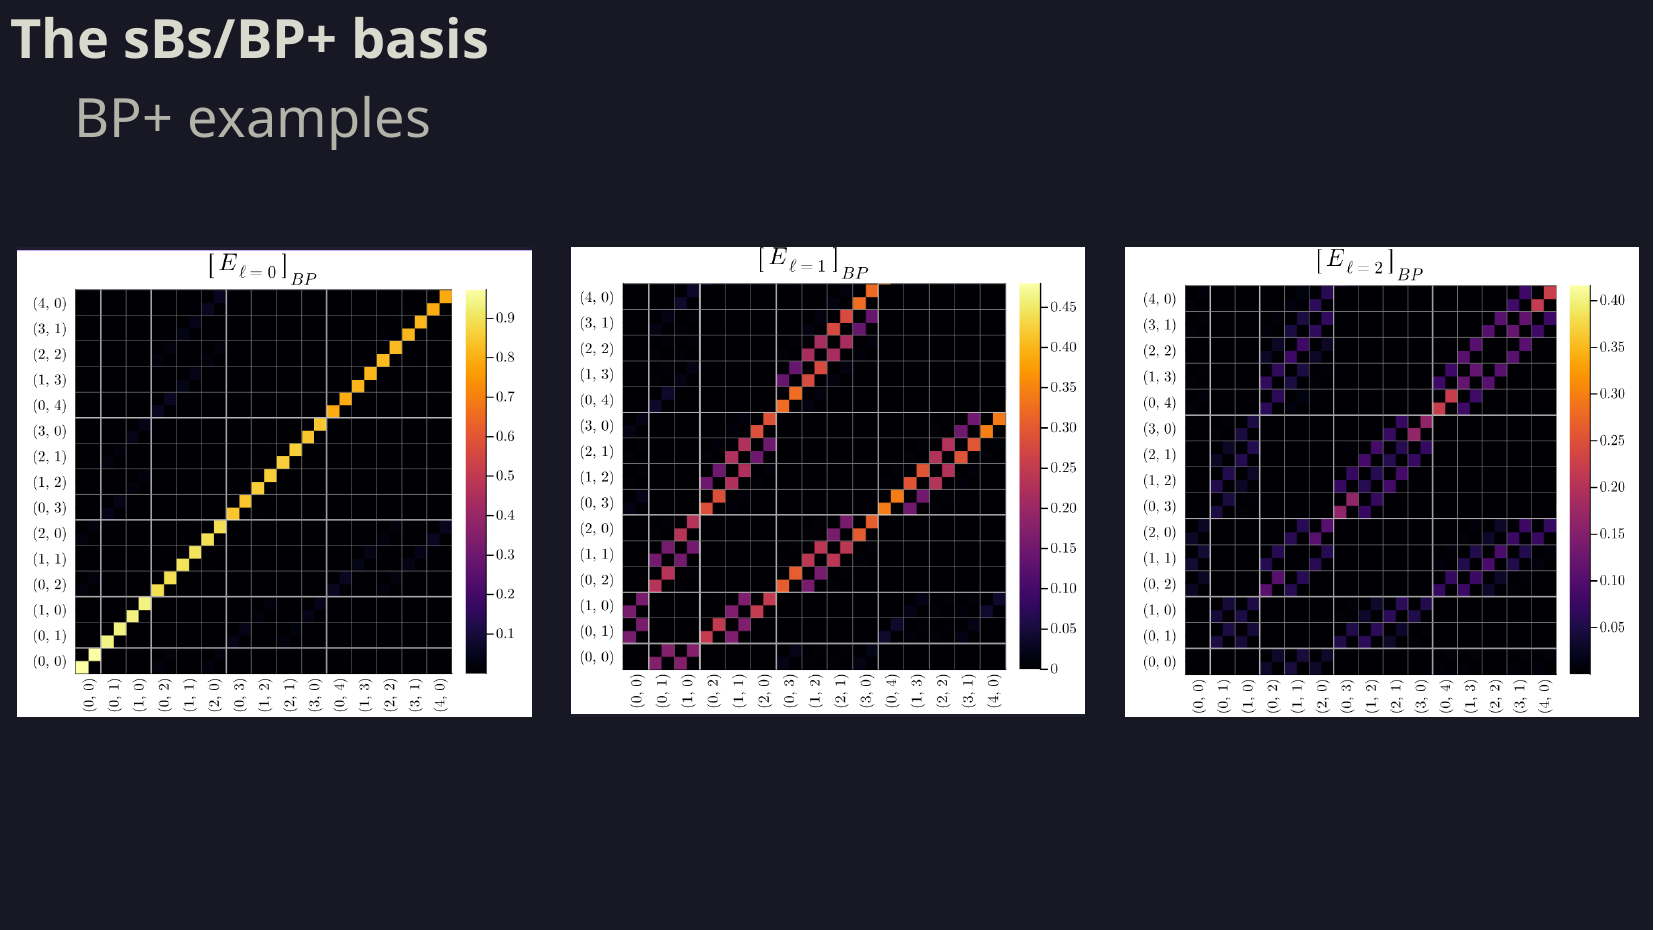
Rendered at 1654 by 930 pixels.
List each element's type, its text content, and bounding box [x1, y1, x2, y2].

picture [1125, 247, 1639, 717]
text_box The sBs/BP+ basis [10, 0, 1635, 80]
picture [17, 247, 532, 717]
picture [571, 247, 1085, 717]
text_box BP+ examples [74, 79, 810, 155]
